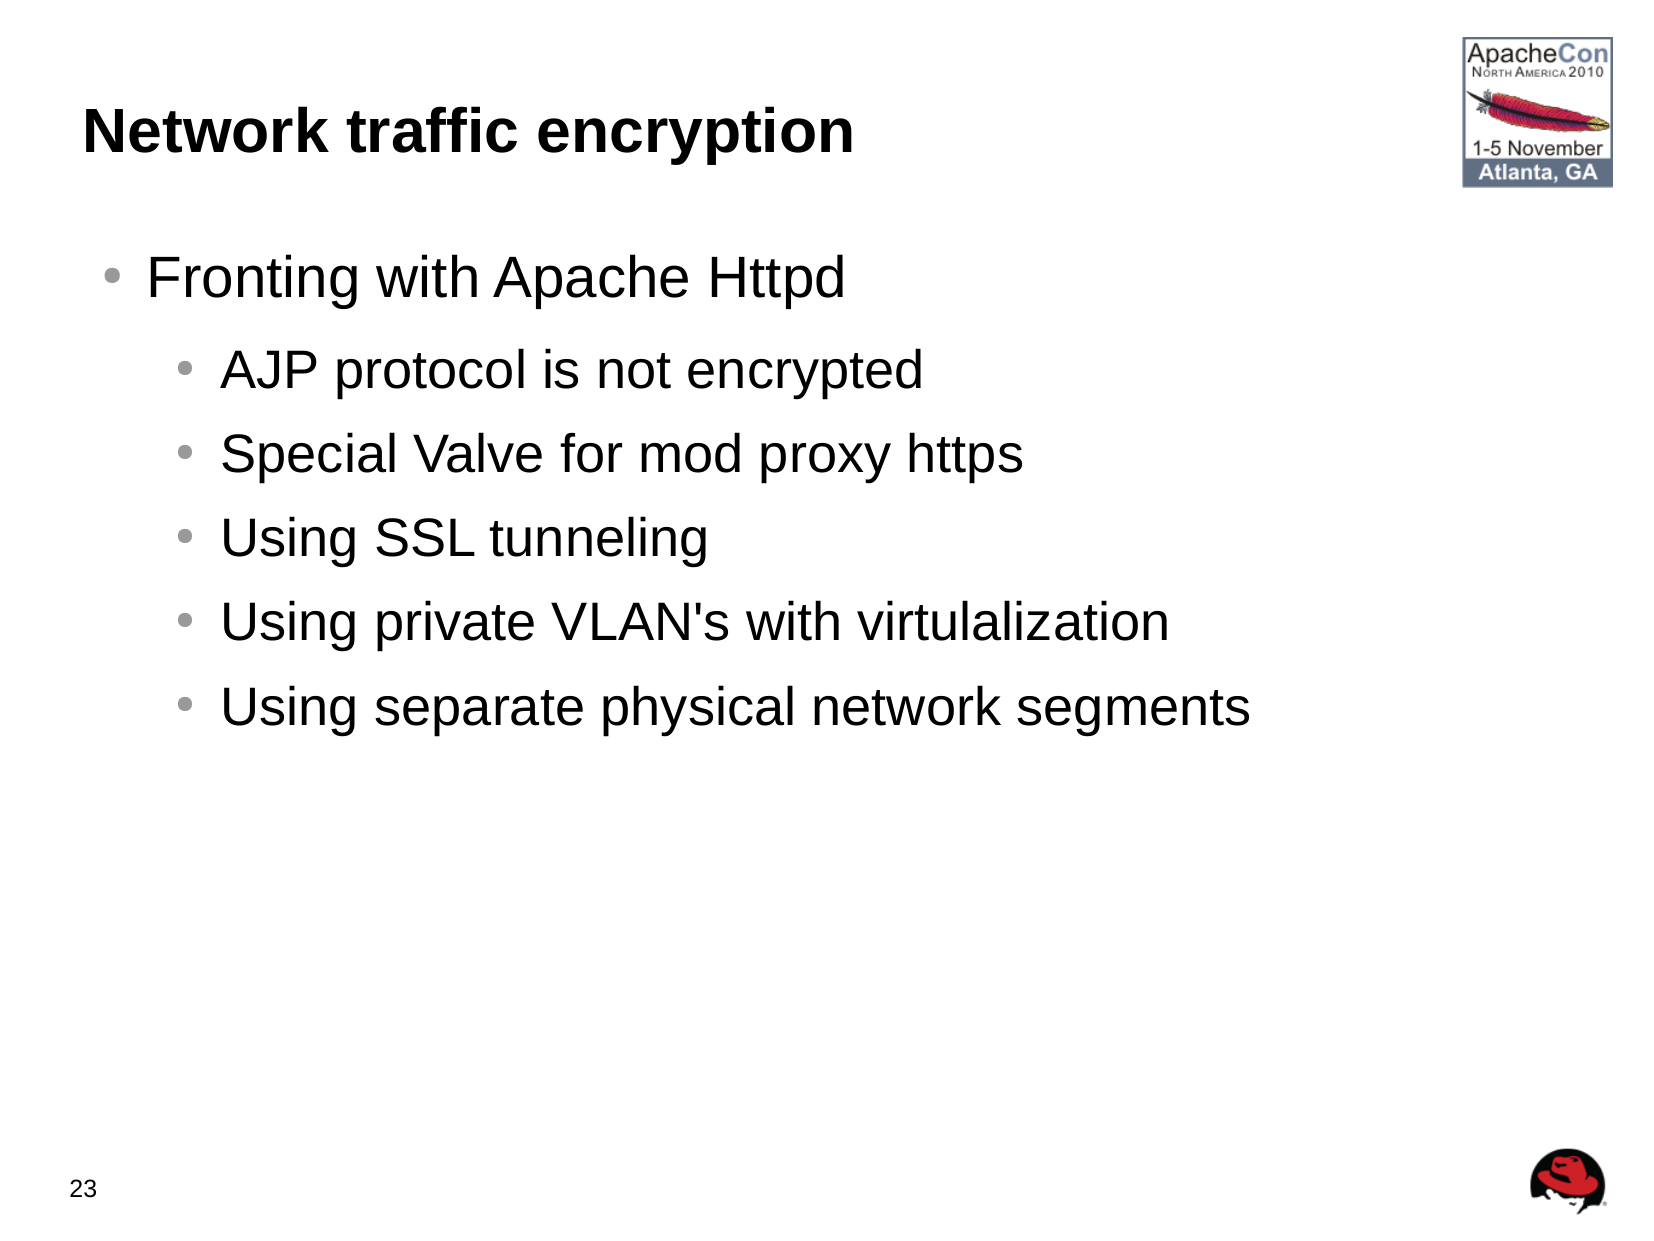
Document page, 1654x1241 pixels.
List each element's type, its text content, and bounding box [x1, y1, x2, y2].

title Network traffic encryption [82, 45, 1571, 218]
list Fronting with Apache Httpd AJP protocol is not encrypted Special Valve for mod proxy https Using SSL tunneling Using private VLAN's with virtulalization Using separate physical network segments [86, 244, 1576, 1024]
picture [1462, 37, 1613, 188]
picture [1529, 1146, 1613, 1224]
